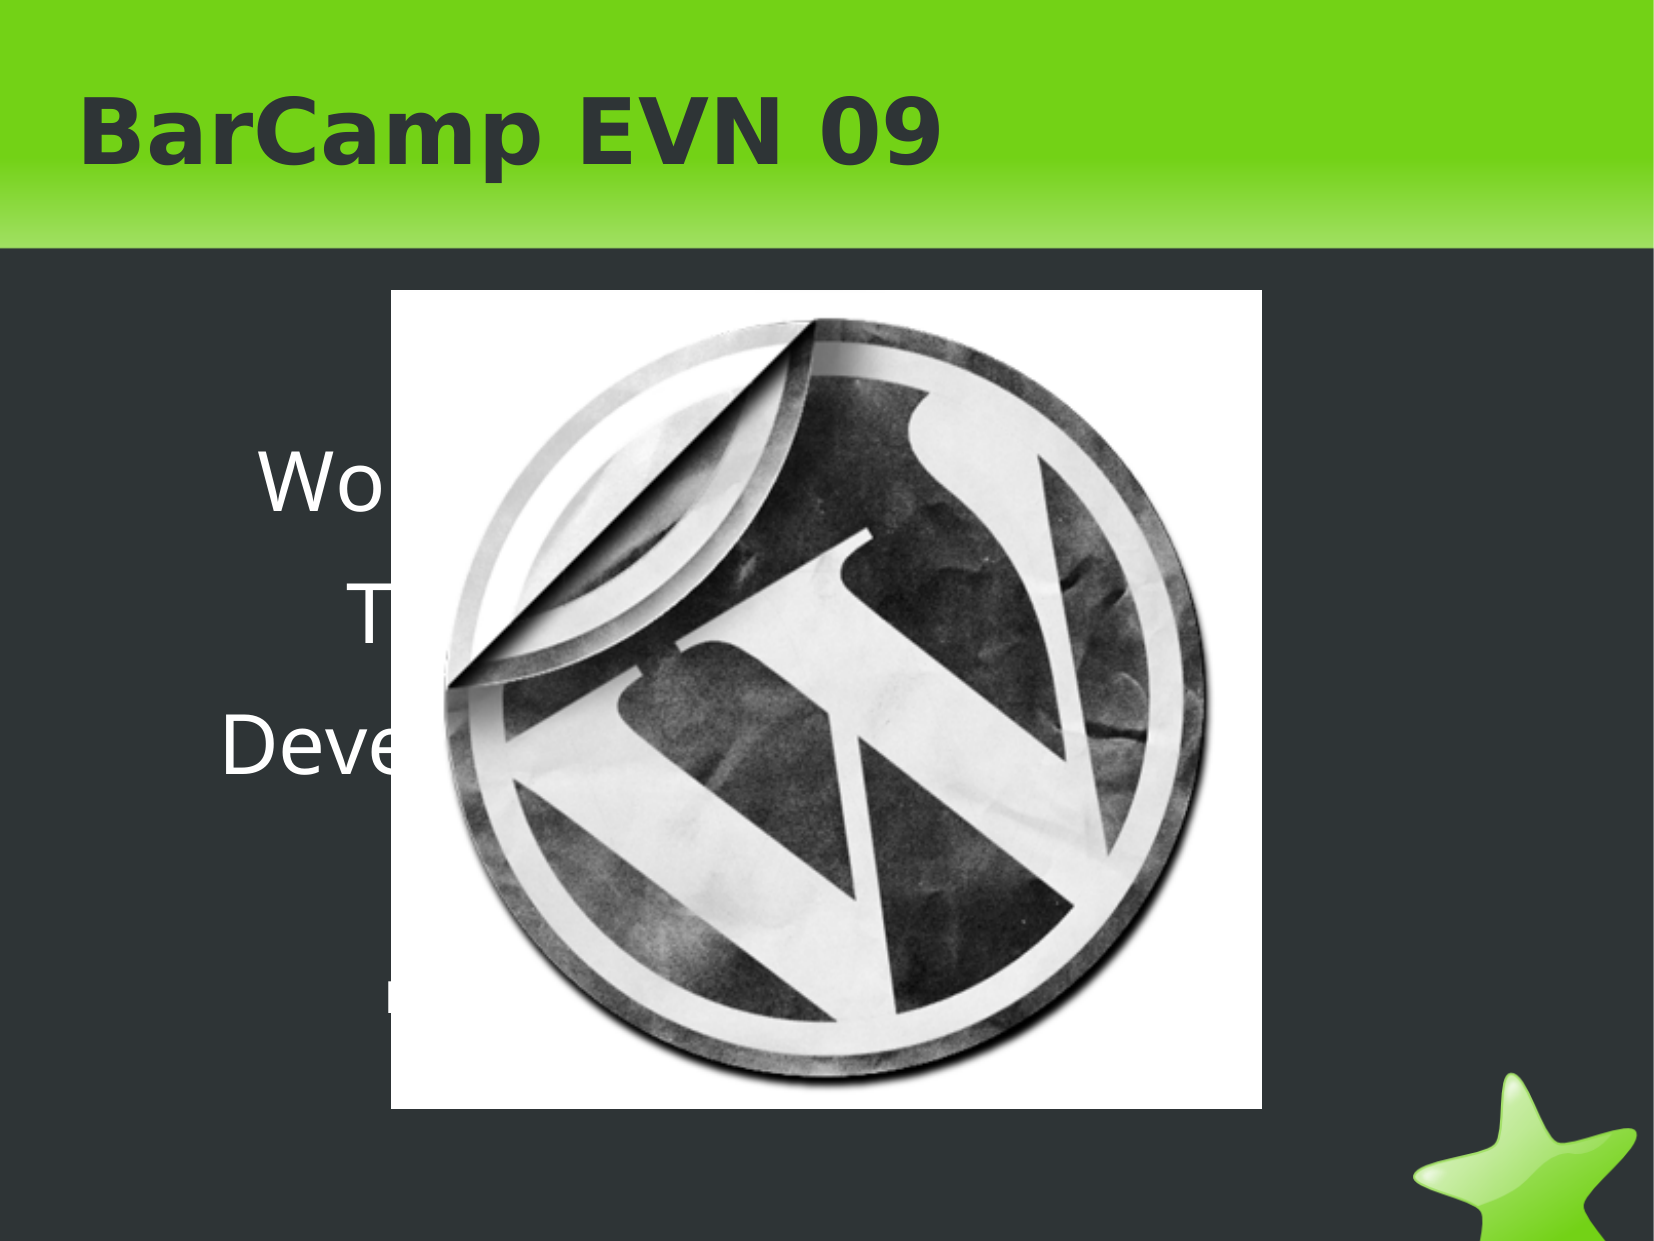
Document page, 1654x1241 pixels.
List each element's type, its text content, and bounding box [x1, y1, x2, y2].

title BarCamp EVN 09 [76, 29, 1565, 237]
list WordPress Theme Development by mk.am [82, 290, 391, 1109]
picture [0, 0, 1654, 1241]
